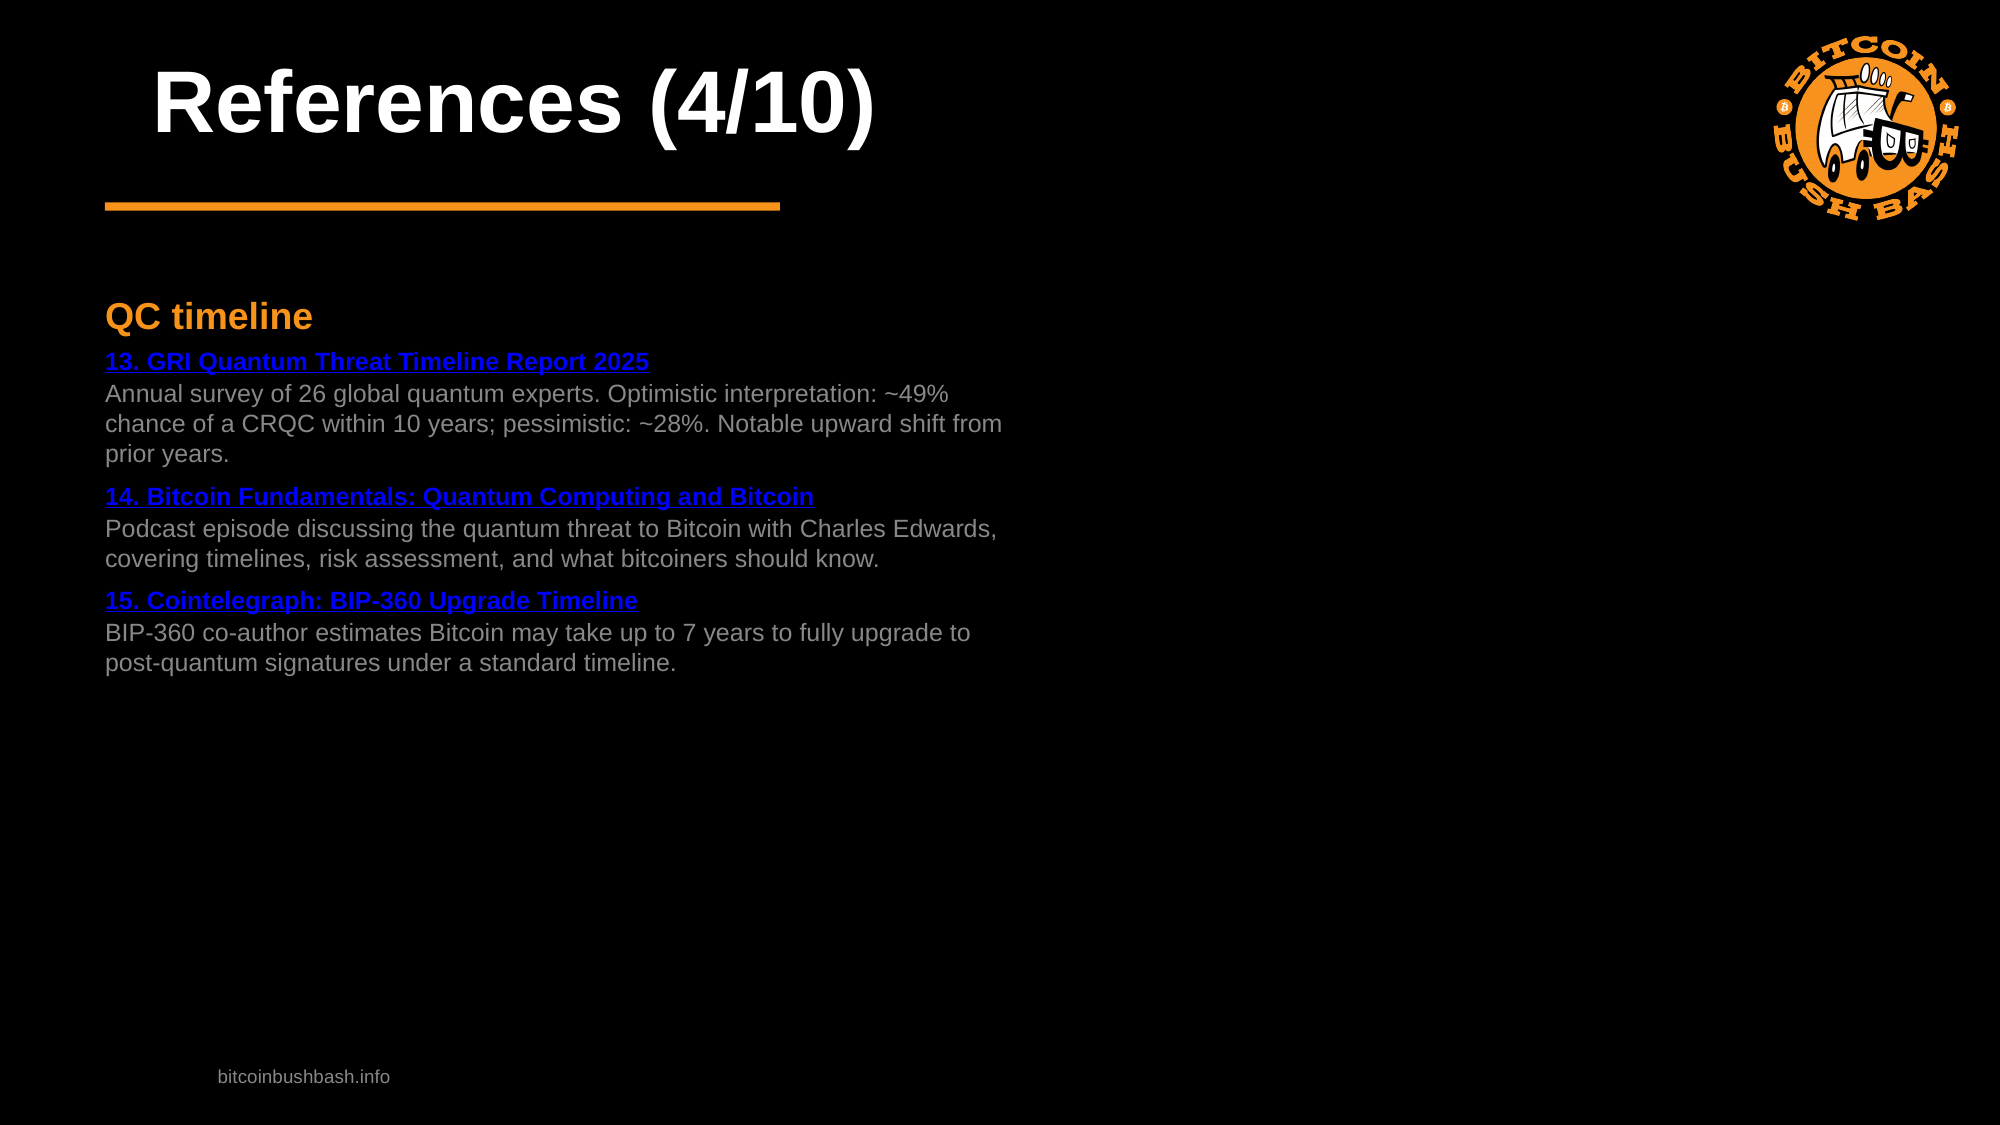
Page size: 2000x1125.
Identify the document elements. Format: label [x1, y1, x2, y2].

picture [1755, 17, 1977, 240]
text_box [0, 0, 2000, 1125]
